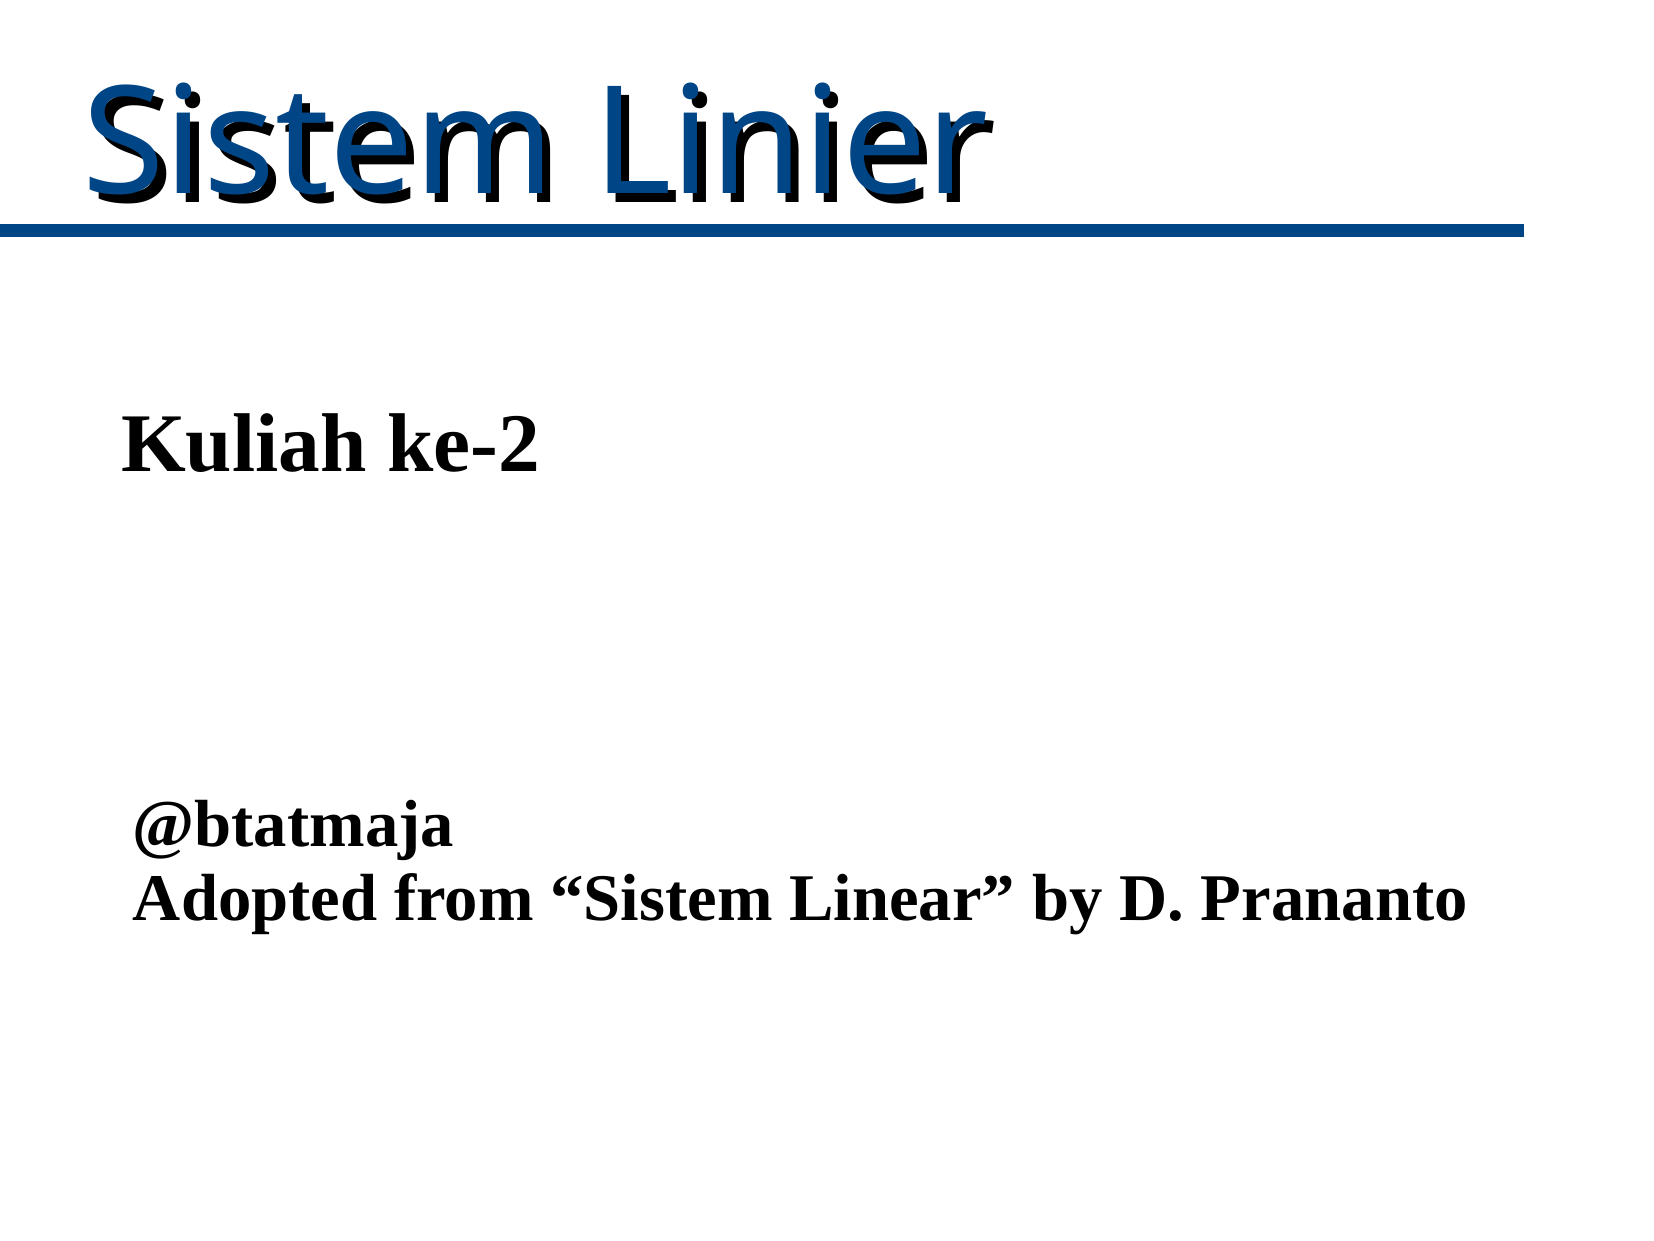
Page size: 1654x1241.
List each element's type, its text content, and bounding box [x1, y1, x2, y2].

text_box @btatmaja Adopted from “Sistem Linear” by D. Prananto [118, 779, 1512, 990]
text_box Kuliah ke-2 [106, 389, 551, 527]
text_box [0, 224, 1524, 237]
subtitle Sistem Linier [82, 35, 1235, 224]
